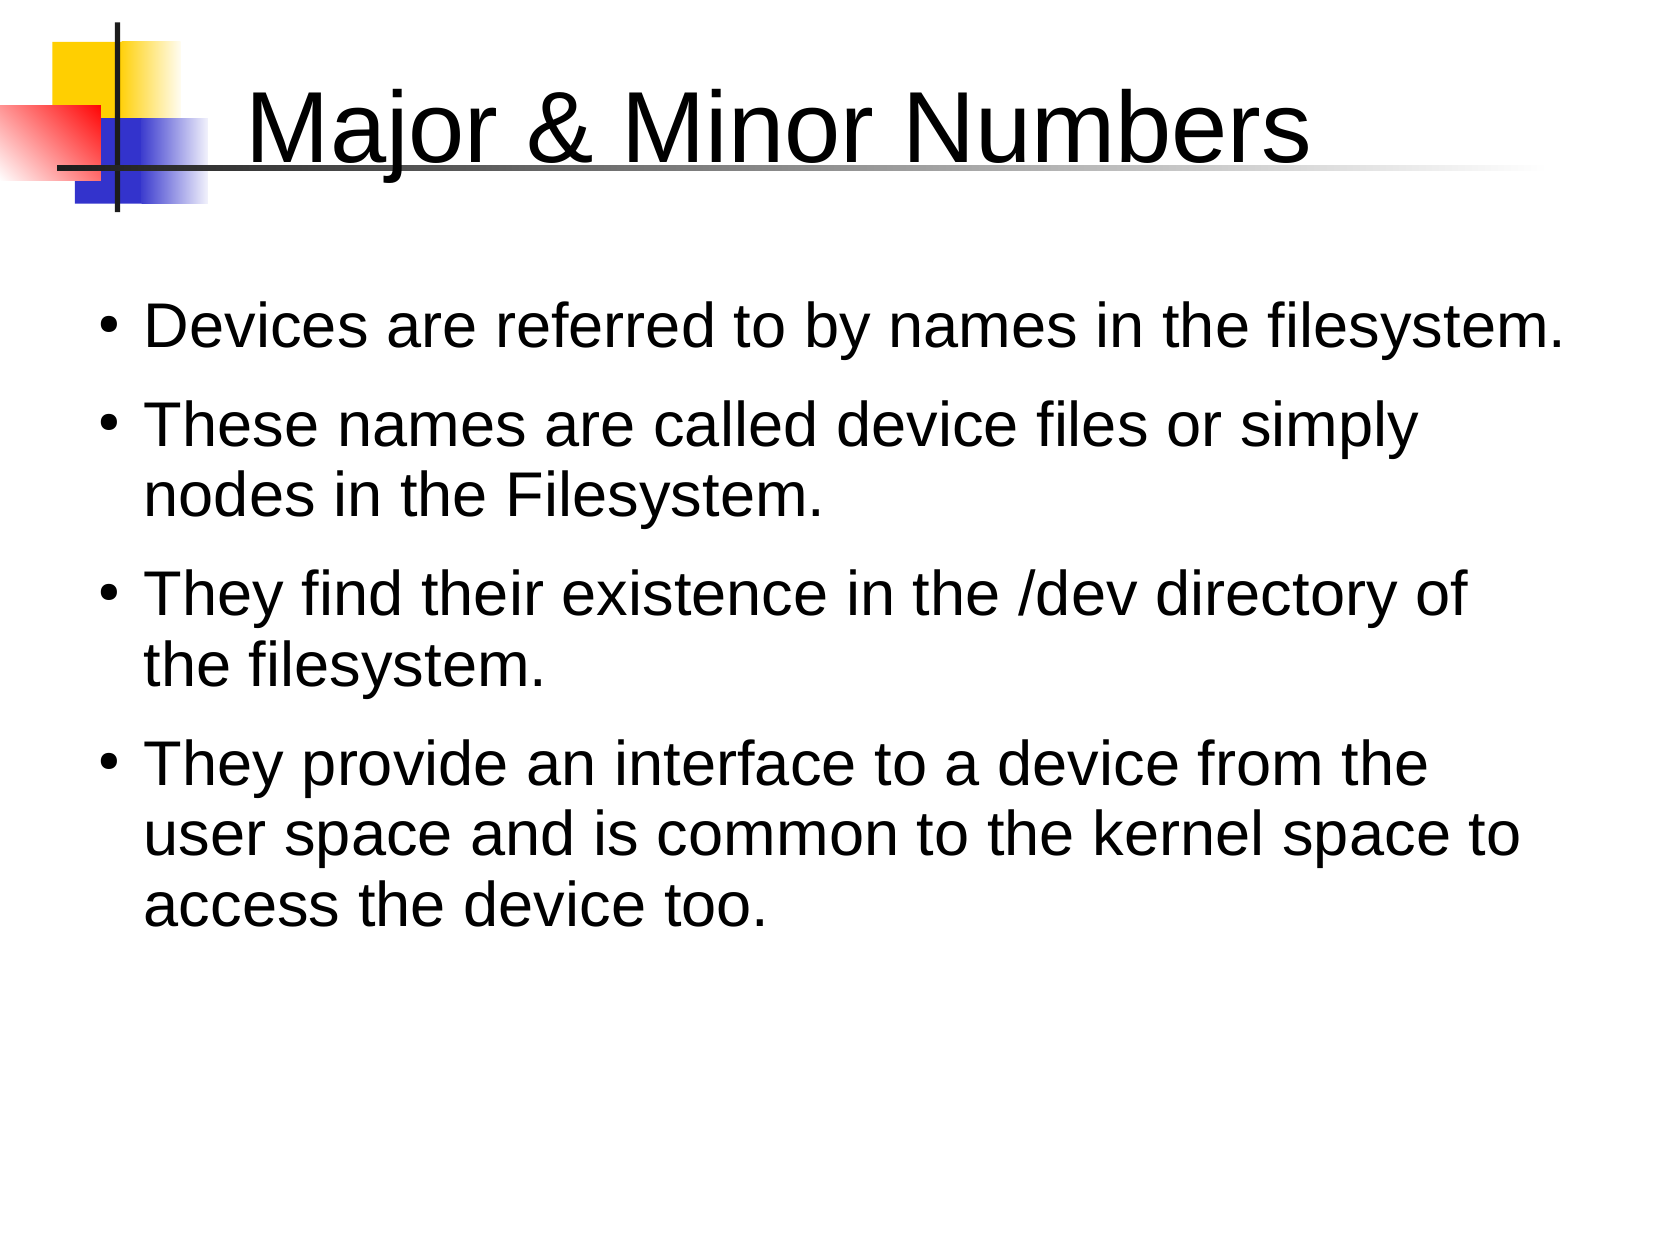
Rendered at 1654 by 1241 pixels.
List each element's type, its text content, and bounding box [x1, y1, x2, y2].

title Major & Minor Numbers [35, 23, 1524, 231]
list Devices are referred to by names in the filesystem. These names are called device files or simply nodes in the Filesystem. They find their existence in the /dev directory of the filesystem. They provide an interface to a device from the user space and is common to the kernel space to access the device too. [82, 290, 1571, 1010]
